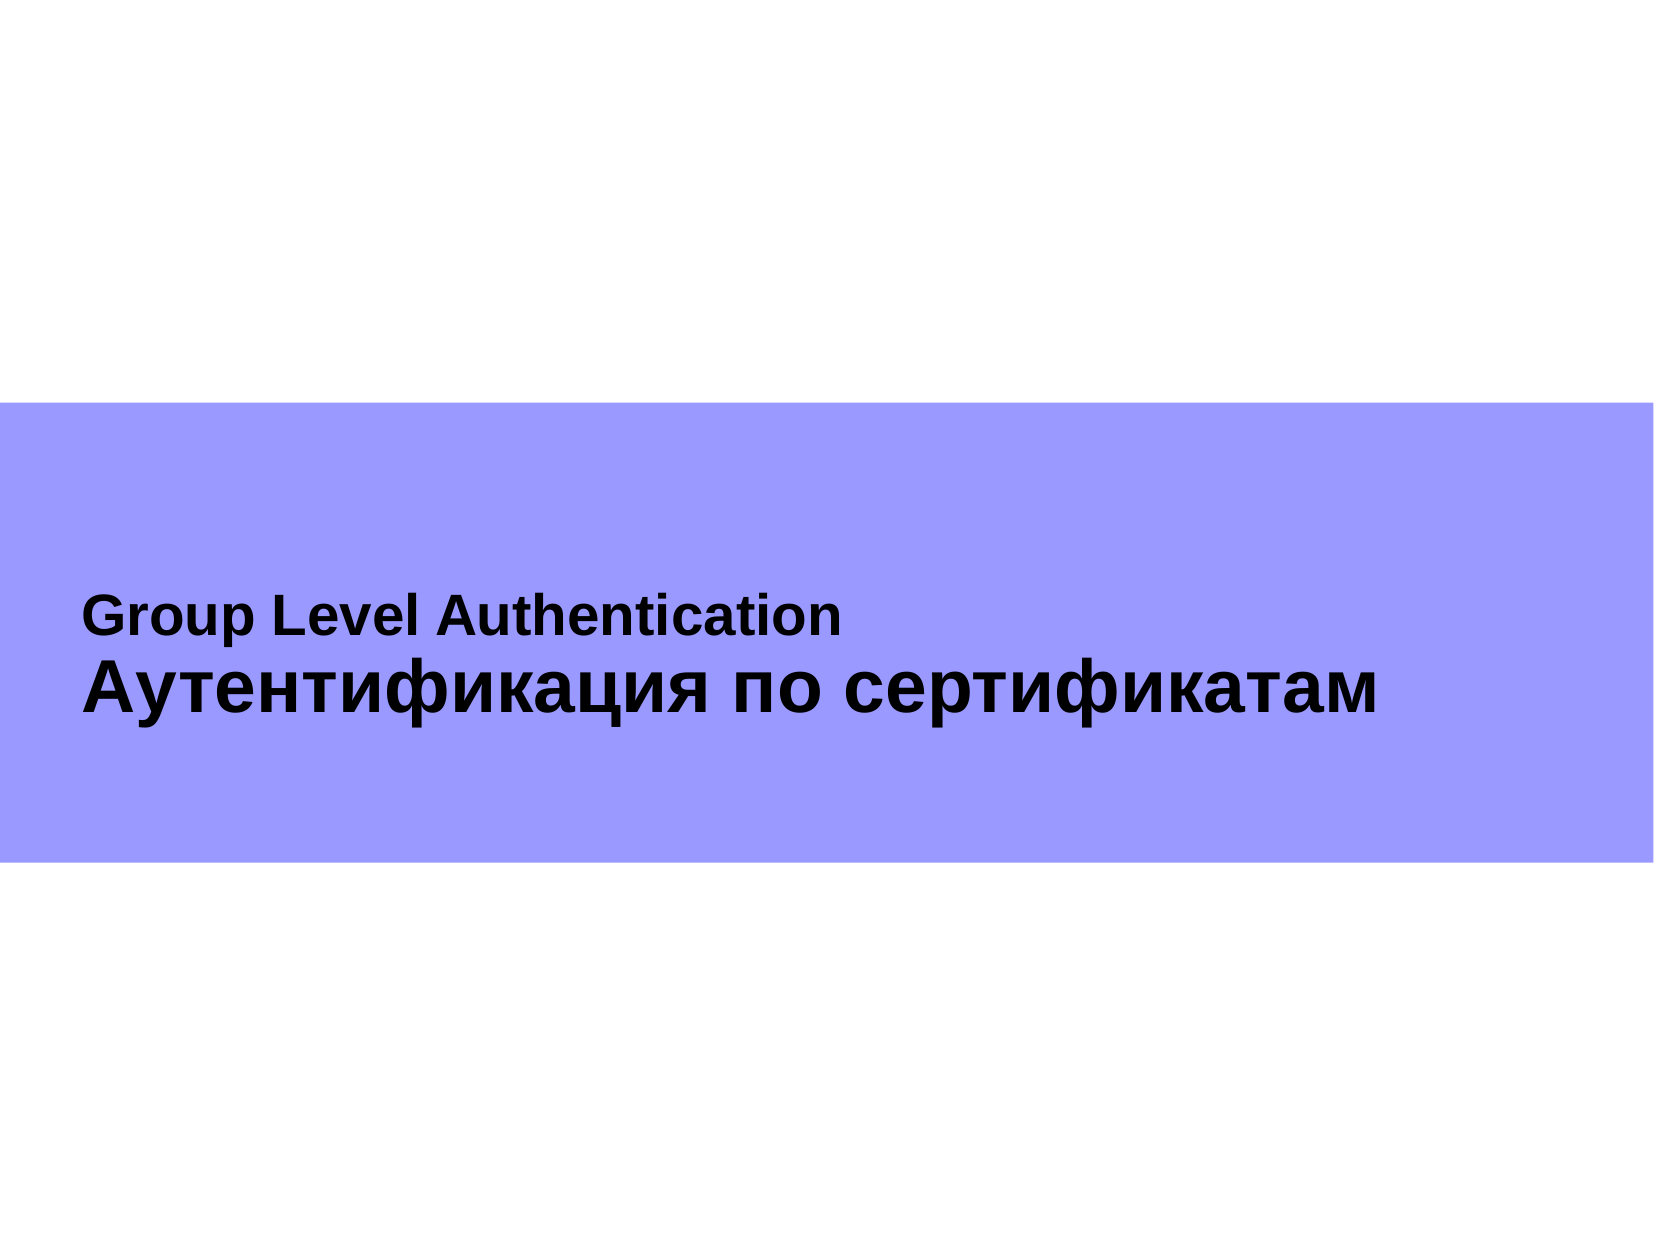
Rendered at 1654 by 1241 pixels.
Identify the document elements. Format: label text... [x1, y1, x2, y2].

text_box Group Level Authentication Аутентификация по сертификатам [67, 578, 1530, 772]
